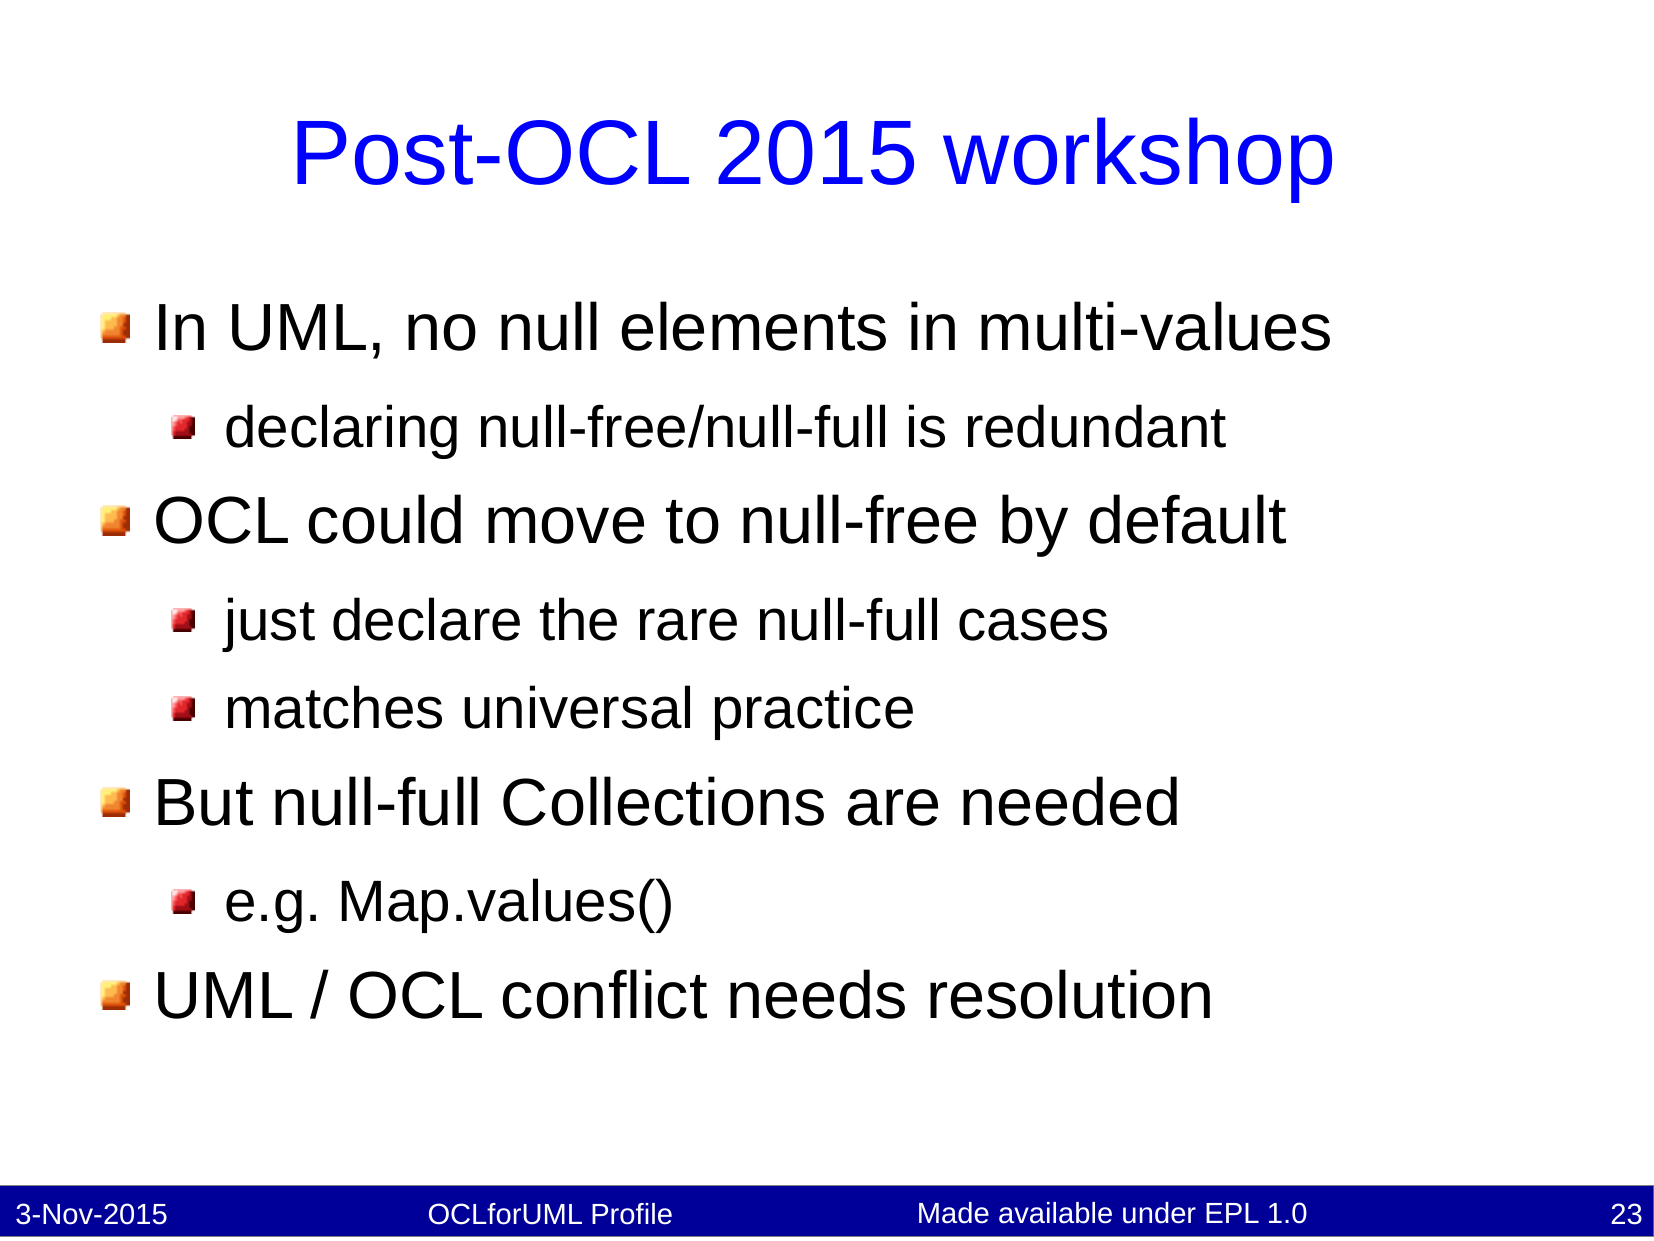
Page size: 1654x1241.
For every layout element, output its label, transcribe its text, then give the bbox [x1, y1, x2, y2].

list In UML, no null elements in multi-values declaring null-free/null-full is redundant OCL could move to null-free by default just declare the rare null-full cases matches universal practice But null-full Collections are needed e.g. Map.values() UML / OCL conflict needs resolution [82, 290, 1571, 1032]
title Post-OCL 2015 workshop [82, 49, 1571, 257]
